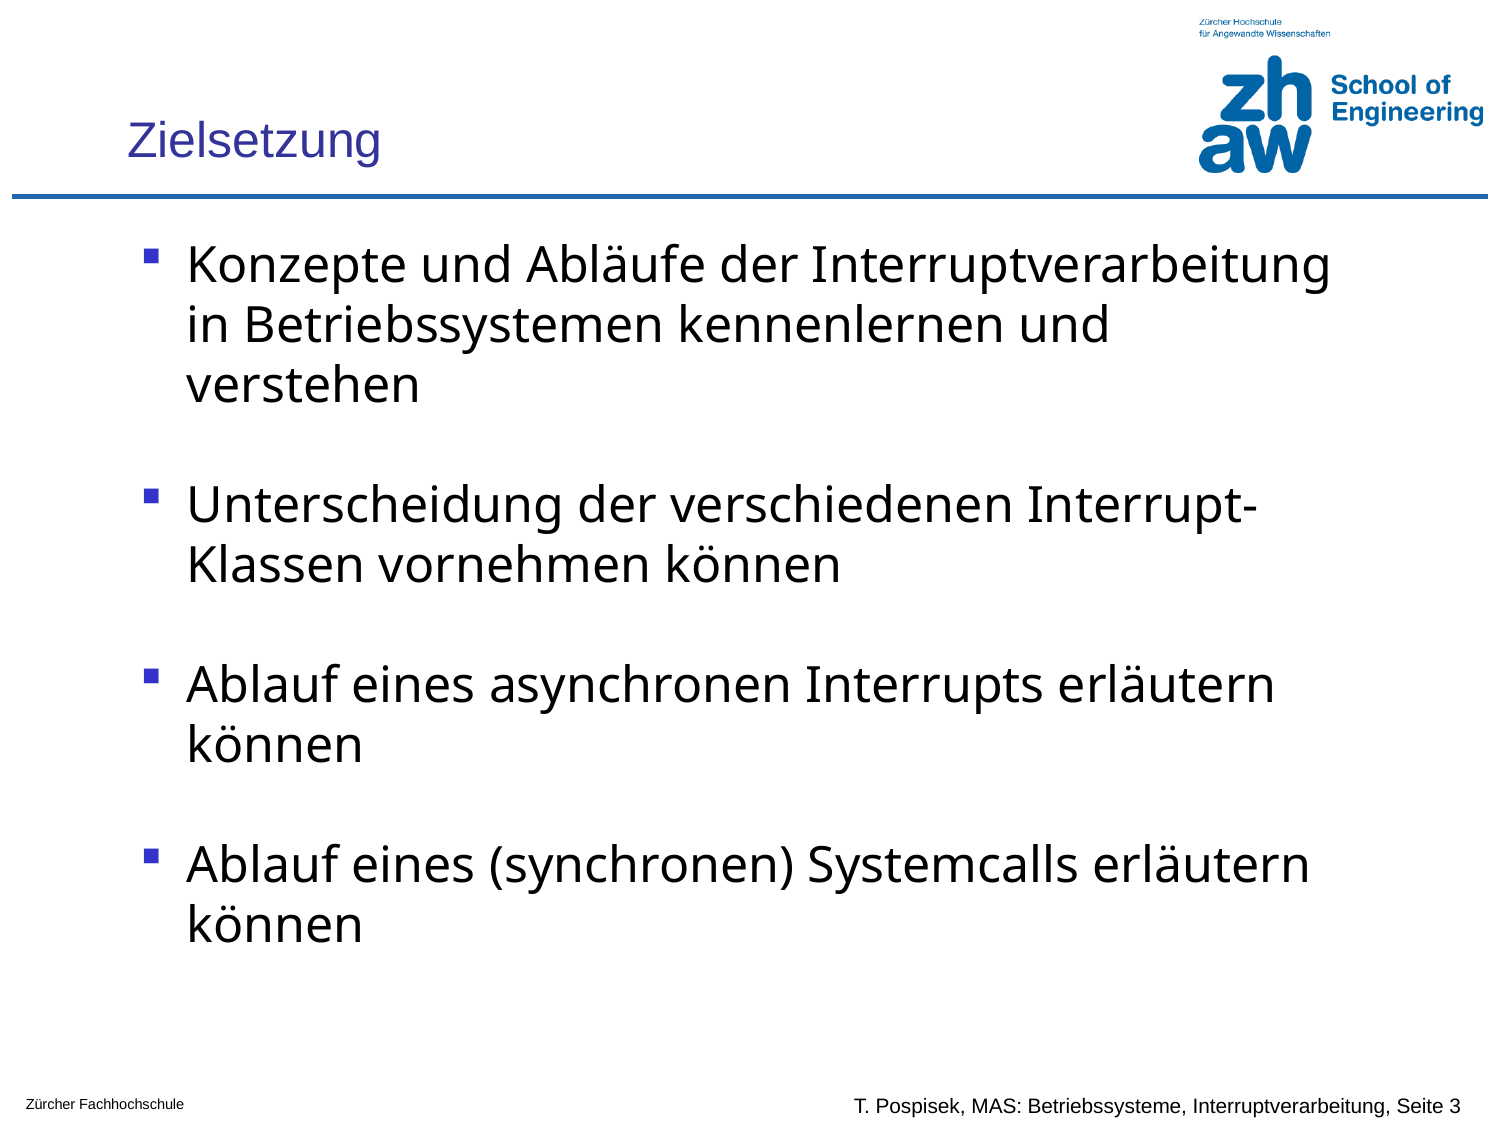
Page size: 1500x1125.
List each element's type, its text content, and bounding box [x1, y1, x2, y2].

text_box Konzepte und Abläufe der Interruptverarbeitung in Betriebssystemen kennenlernen und verstehen Unterscheidung der verschiedenen Interrupt-Klassen vornehmen können Ablauf eines asynchronen Interrupts erläutern können Ablauf eines (synchronen) Systemcalls erläutern können [125, 224, 1350, 738]
title Zielsetzung [112, 50, 1391, 175]
picture [1199, 19, 1483, 173]
